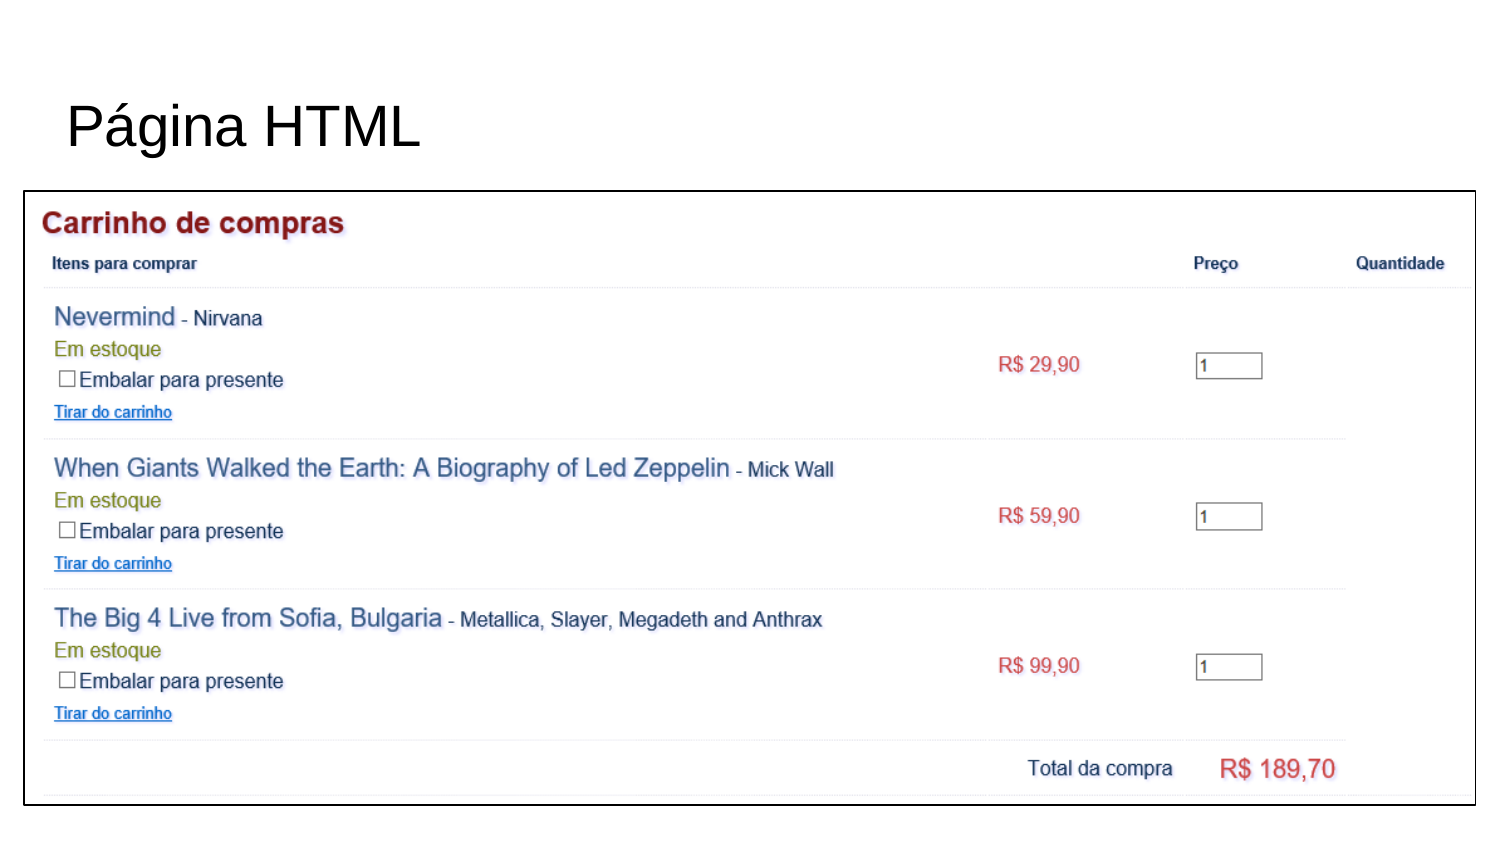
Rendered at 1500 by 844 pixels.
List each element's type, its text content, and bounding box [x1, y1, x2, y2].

picture [24, 191, 1475, 805]
title Página HTML [51, 72, 1449, 167]
